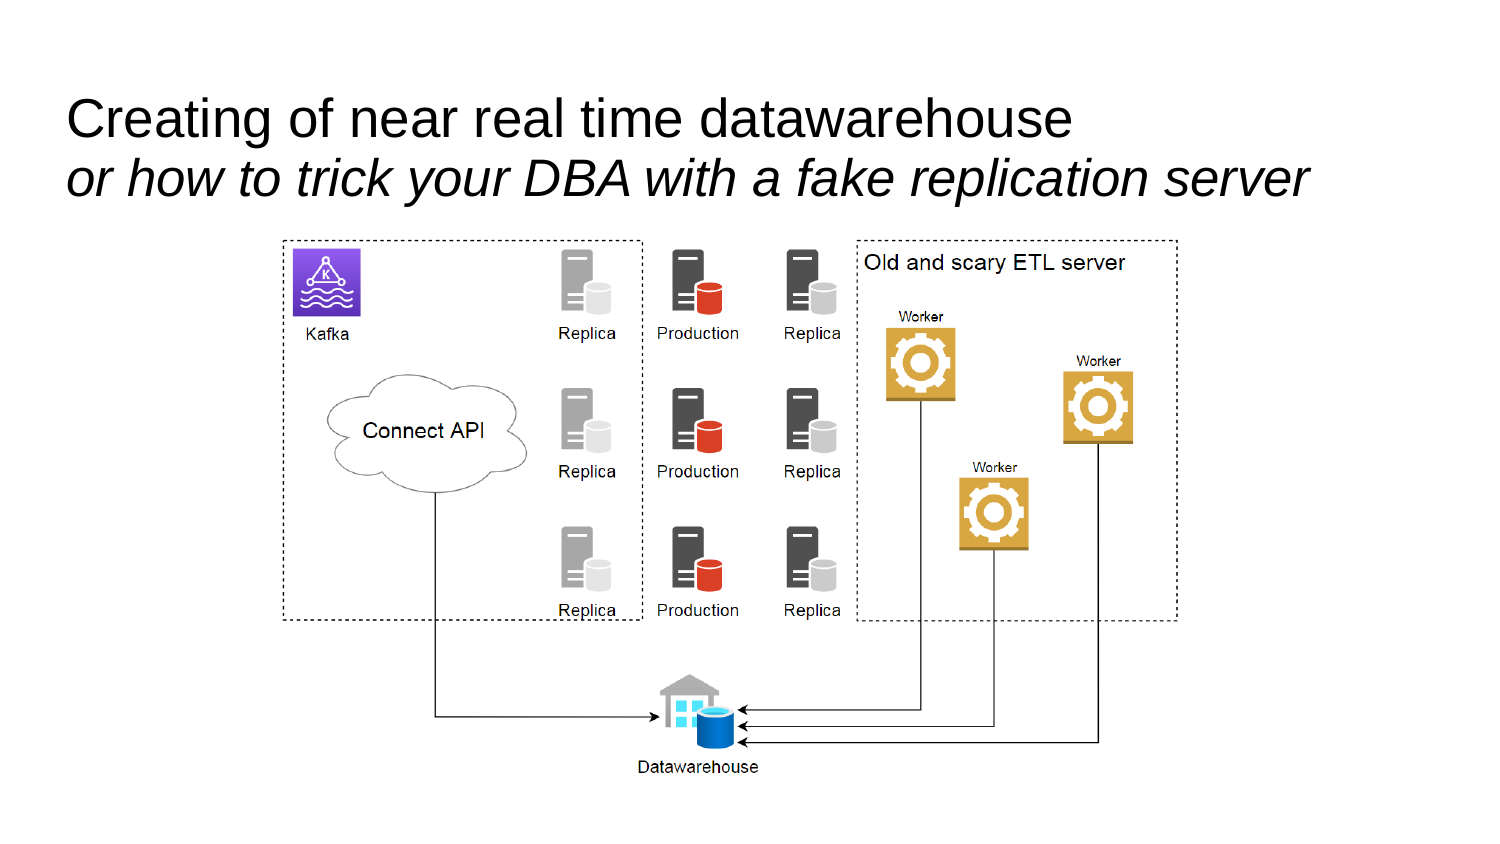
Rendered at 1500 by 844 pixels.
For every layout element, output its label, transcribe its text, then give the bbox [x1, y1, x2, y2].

title Creating of near real time datawarehouse or how to trick your DBA with a fake replication server [51, 72, 1449, 224]
picture [259, 223, 1241, 794]
